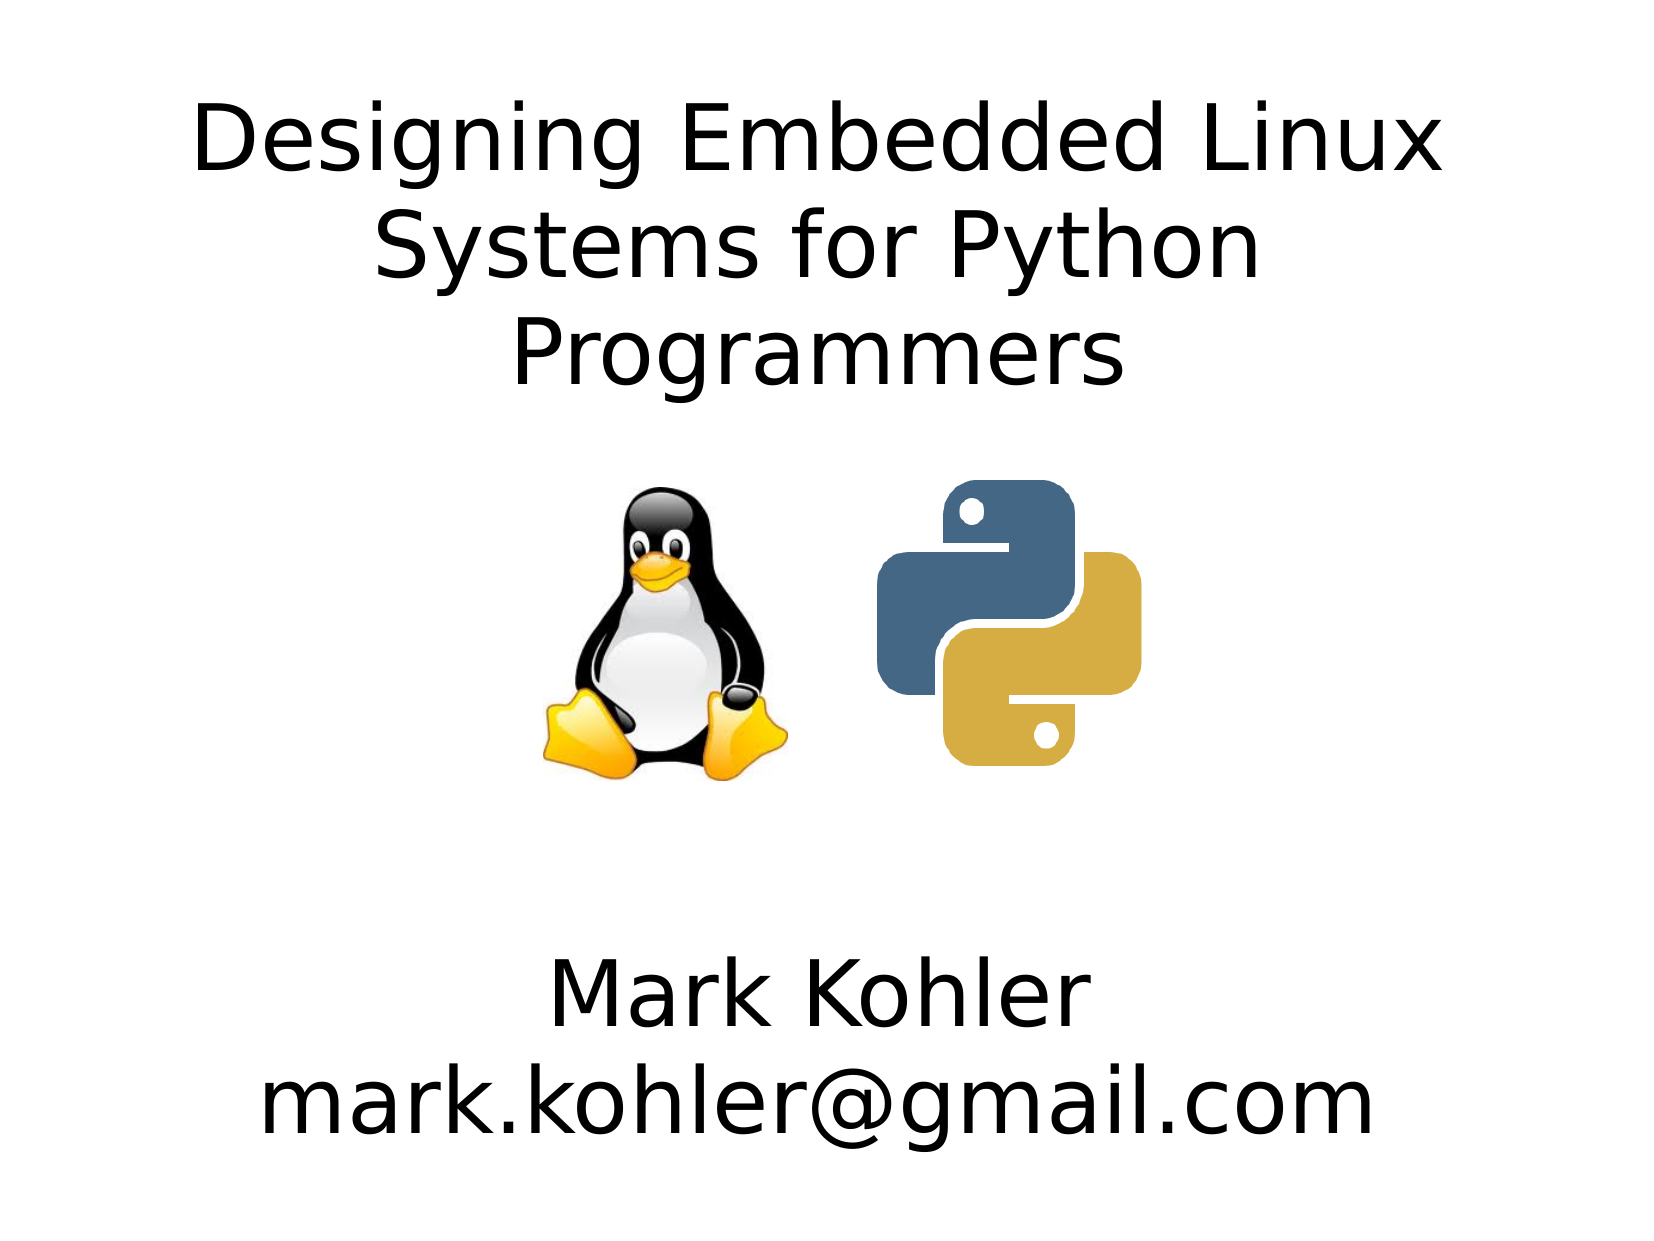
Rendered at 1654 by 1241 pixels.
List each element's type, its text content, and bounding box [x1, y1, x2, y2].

title Designing Embedded Linux Systems for Python Programmers Mark Kohler mark.kohler@gmail.com [75, 85, 1563, 1156]
picture [825, 426, 1204, 826]
picture [543, 487, 788, 781]
